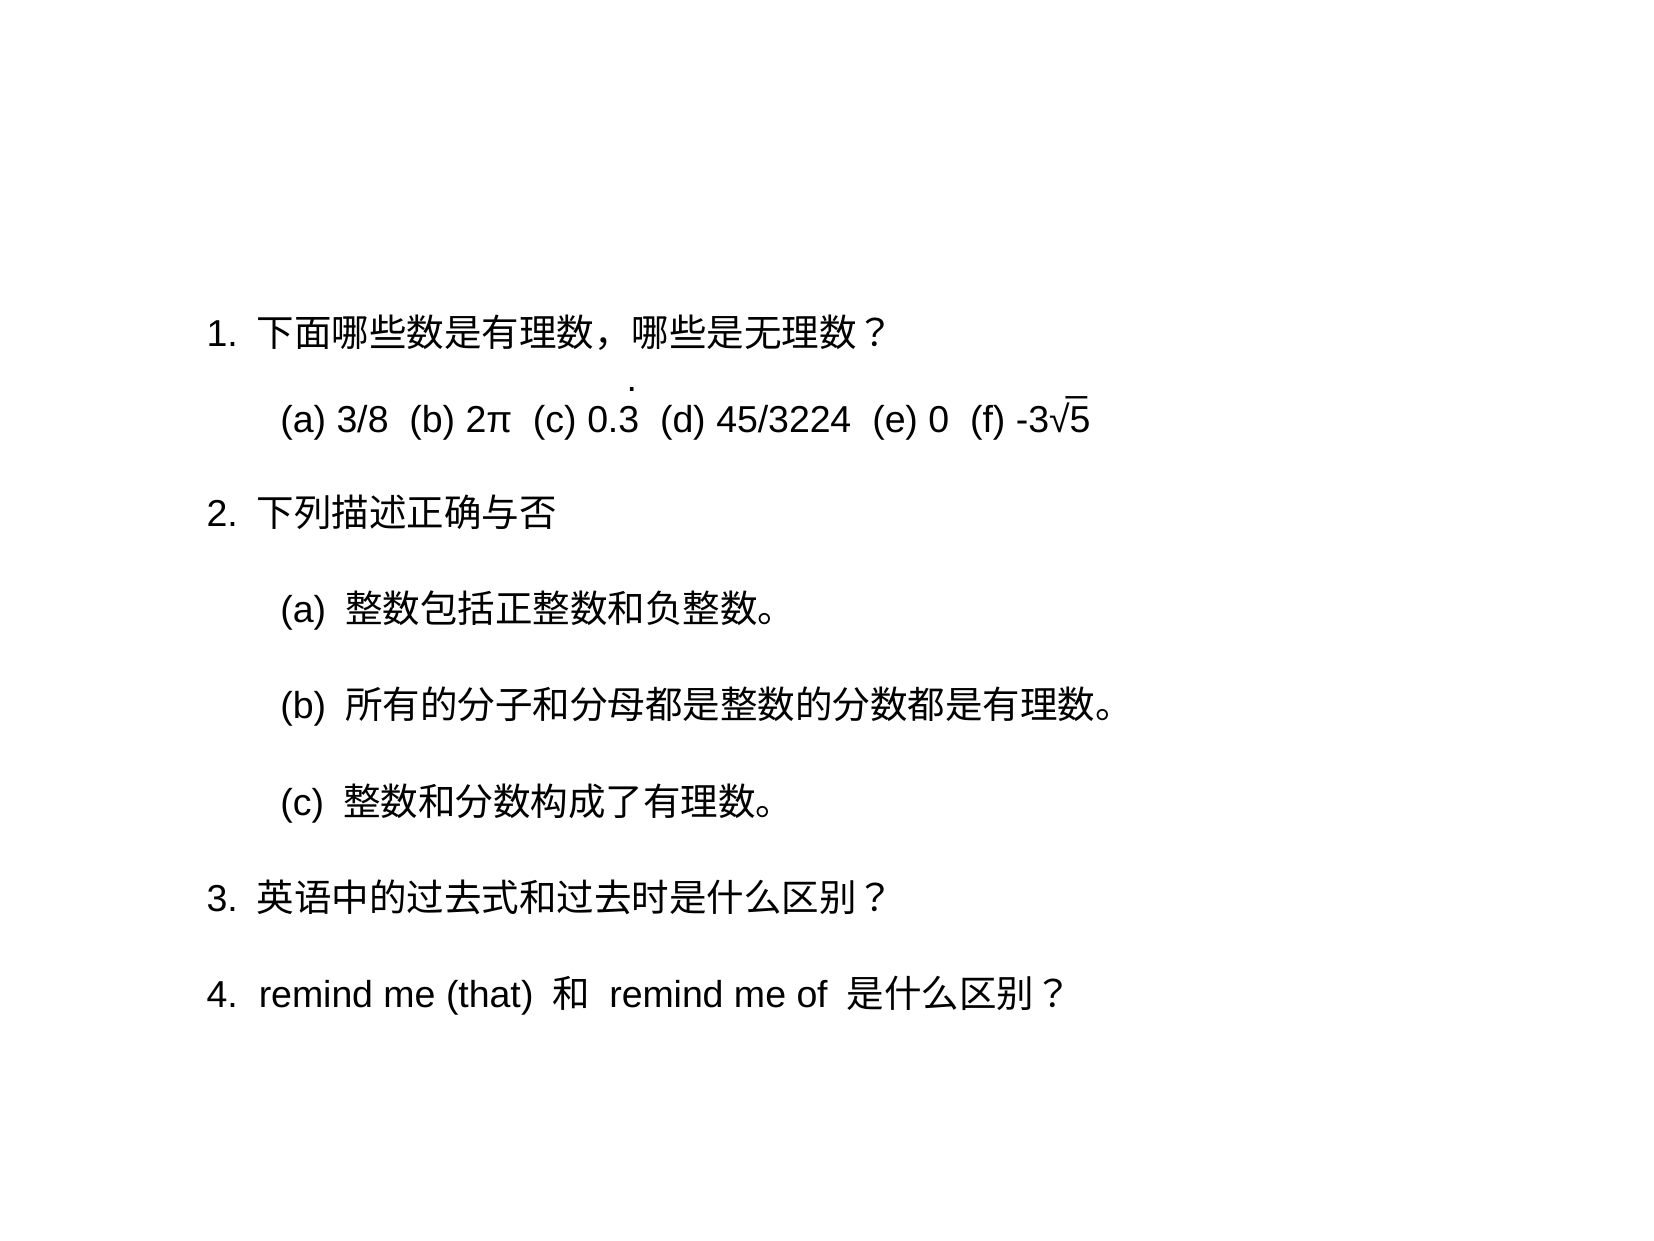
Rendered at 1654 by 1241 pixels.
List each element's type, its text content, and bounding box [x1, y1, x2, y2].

text_box 1. 下面哪些数是有理数，哪些是无理数？ . _ (a) 3/8 (b) 2π (c) 0.3 (d) 45/3224 (e) 0 (f) -3√5 2. 下列描述正确与否 (a) 整数包括正整数和负整数。 (b) 所有的分子和分母都是整数的分数都是有理数。 (c) 整数和分数构成了有理数。 3. 英语中的过去式和过去时是什么区别？ 4. remind me (that) 和 remind me of 是什么区别？ [191, 295, 1359, 1236]
